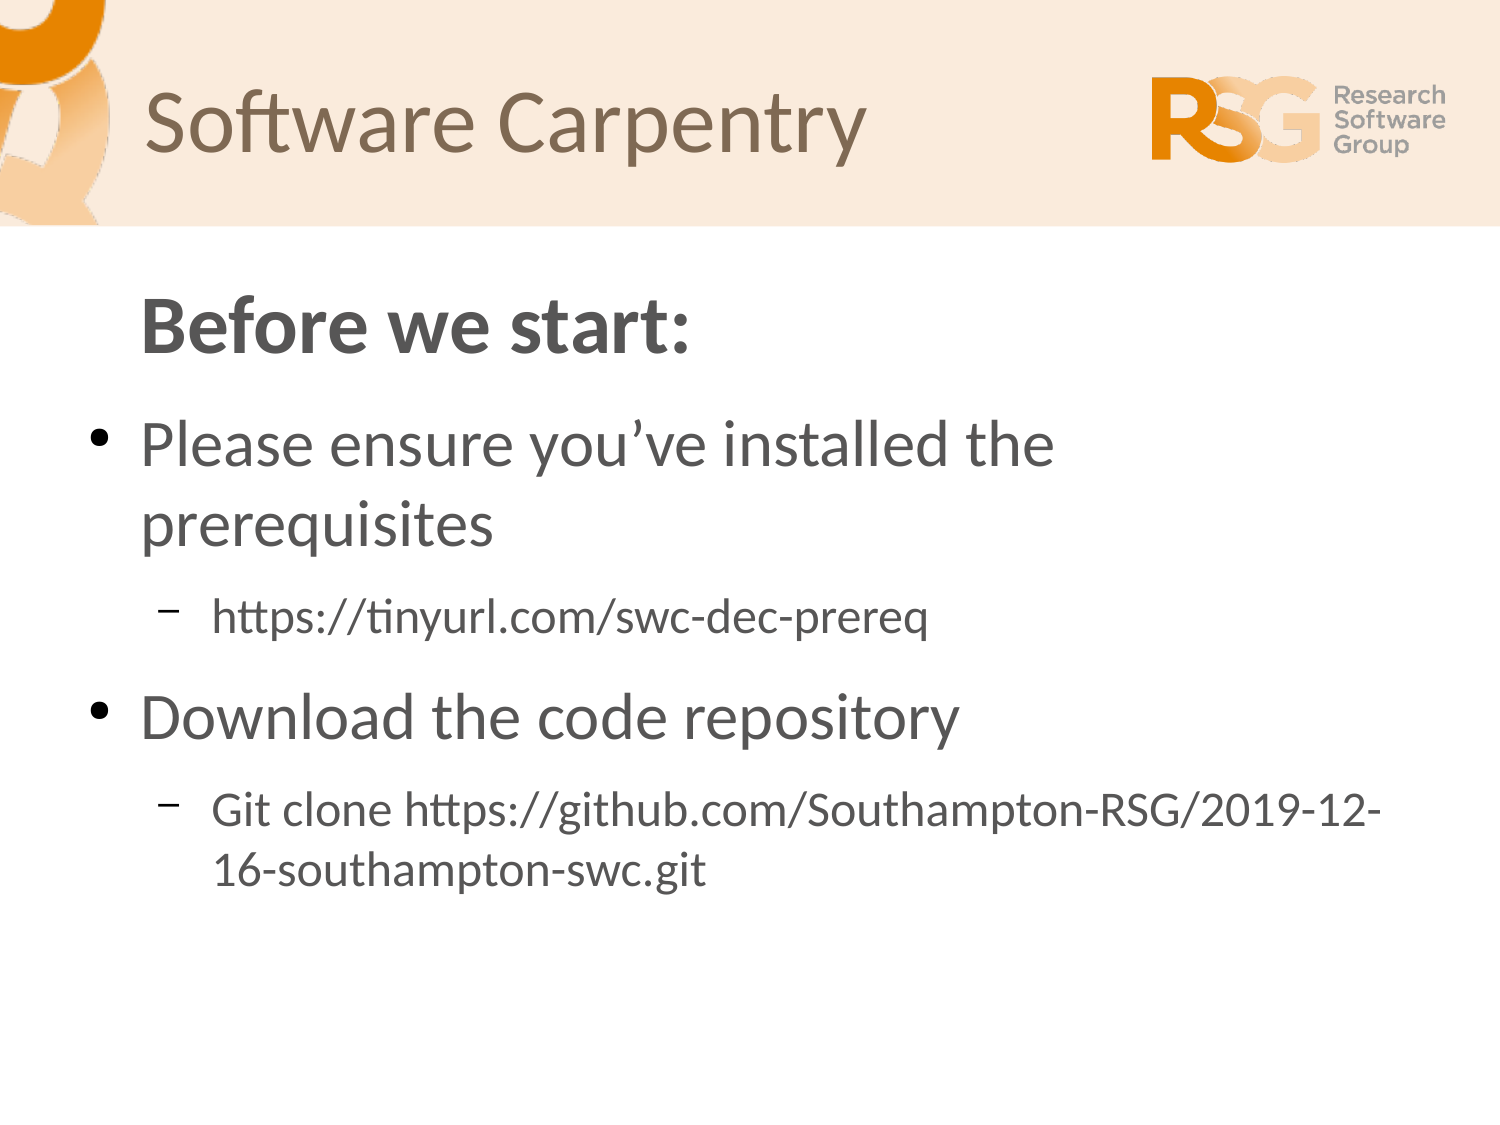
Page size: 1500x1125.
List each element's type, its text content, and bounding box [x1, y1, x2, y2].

list Before we start: Please ensure you’ve installed the prerequisites https://tinyurl.com/swc-dec-prereq Download the code repository Git clone https://github.com/Southampton-RSG/2019-12-16-southampton-swc.git [54, 262, 1425, 1035]
picture [0, 0, 113, 225]
title Software Carpentry [129, 21, 1128, 210]
picture [1100, 27, 1497, 212]
